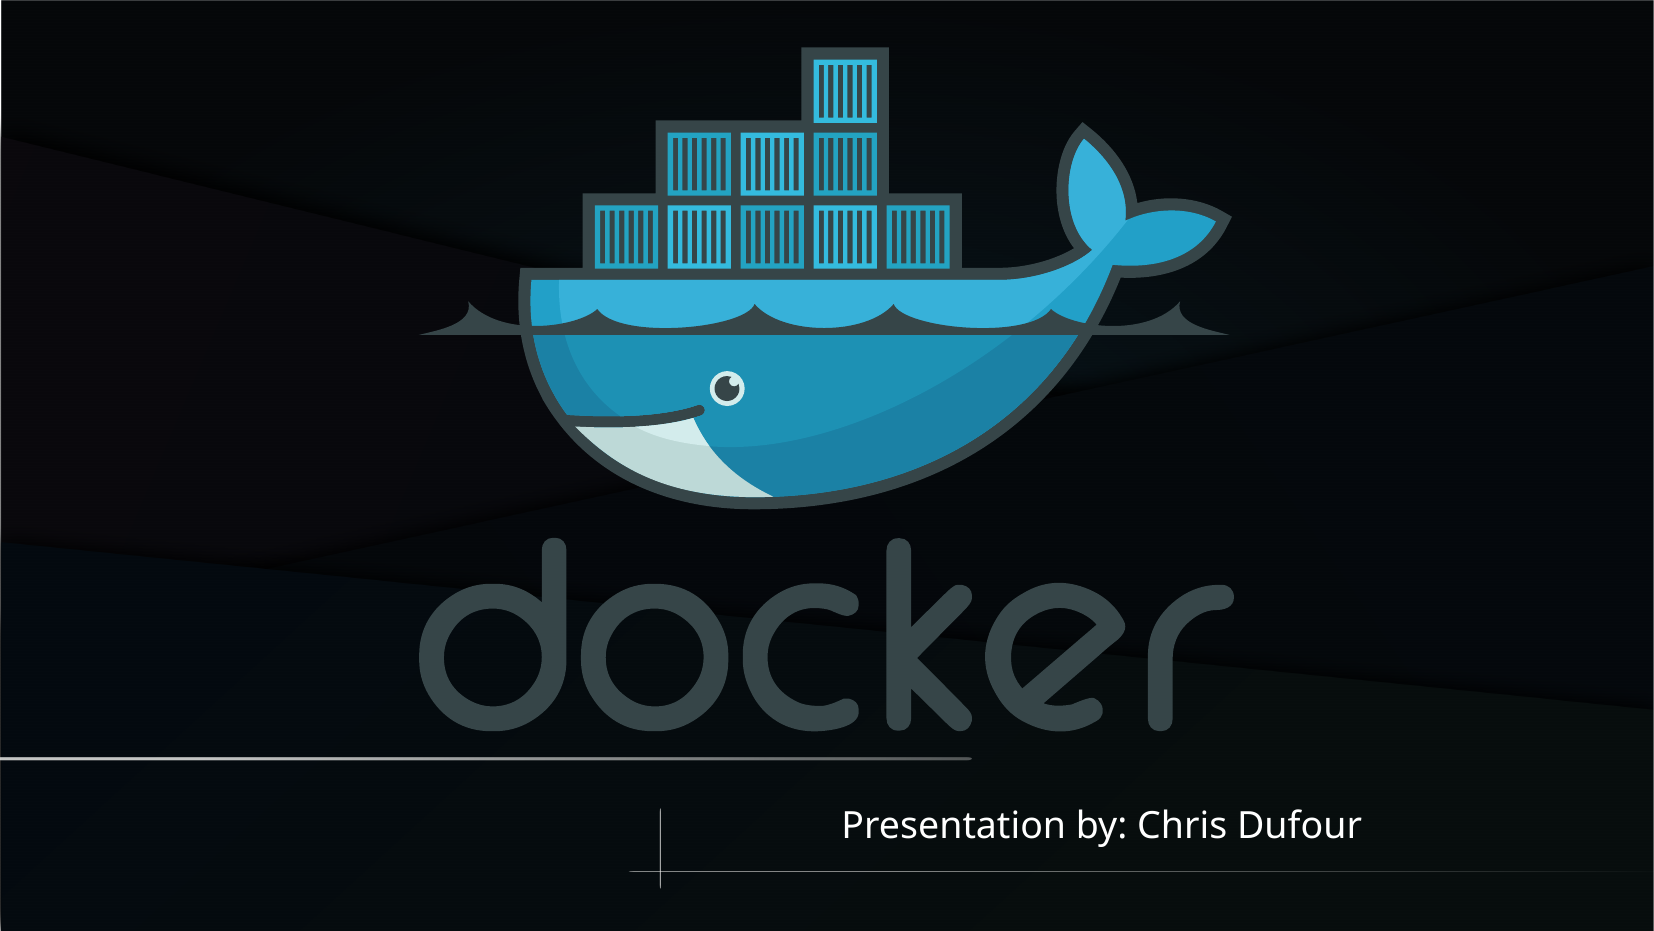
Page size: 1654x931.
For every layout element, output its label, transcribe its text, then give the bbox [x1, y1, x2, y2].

picture [0, 0, 1654, 931]
text_box Presentation by: Chris Dufour [826, 791, 1320, 852]
